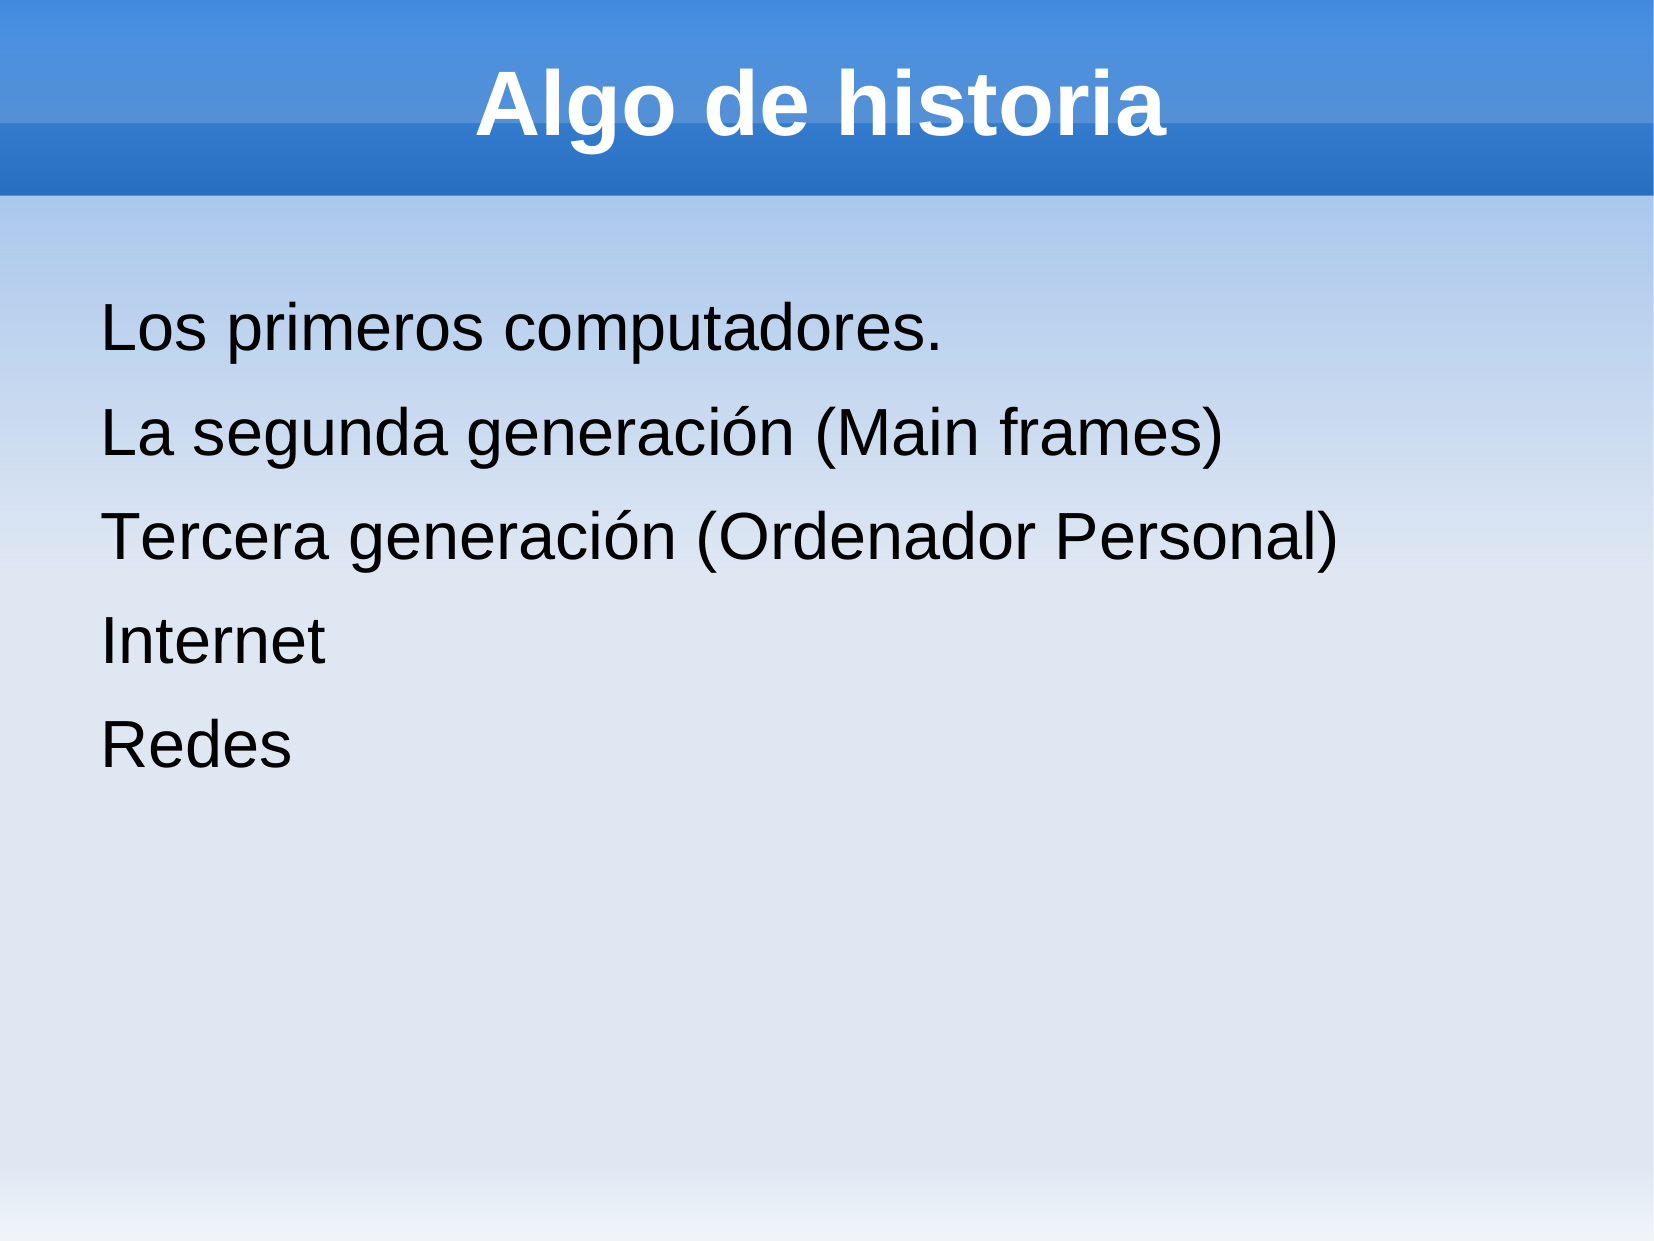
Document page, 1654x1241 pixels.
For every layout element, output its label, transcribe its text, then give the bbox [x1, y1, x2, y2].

picture [0, 0, 1654, 1241]
title Algo de historia [76, 0, 1565, 208]
list Los primeros computadores. La segunda generación (Main frames) Tercera generación (Ordenador Personal) Internet Redes [82, 290, 1571, 1094]
